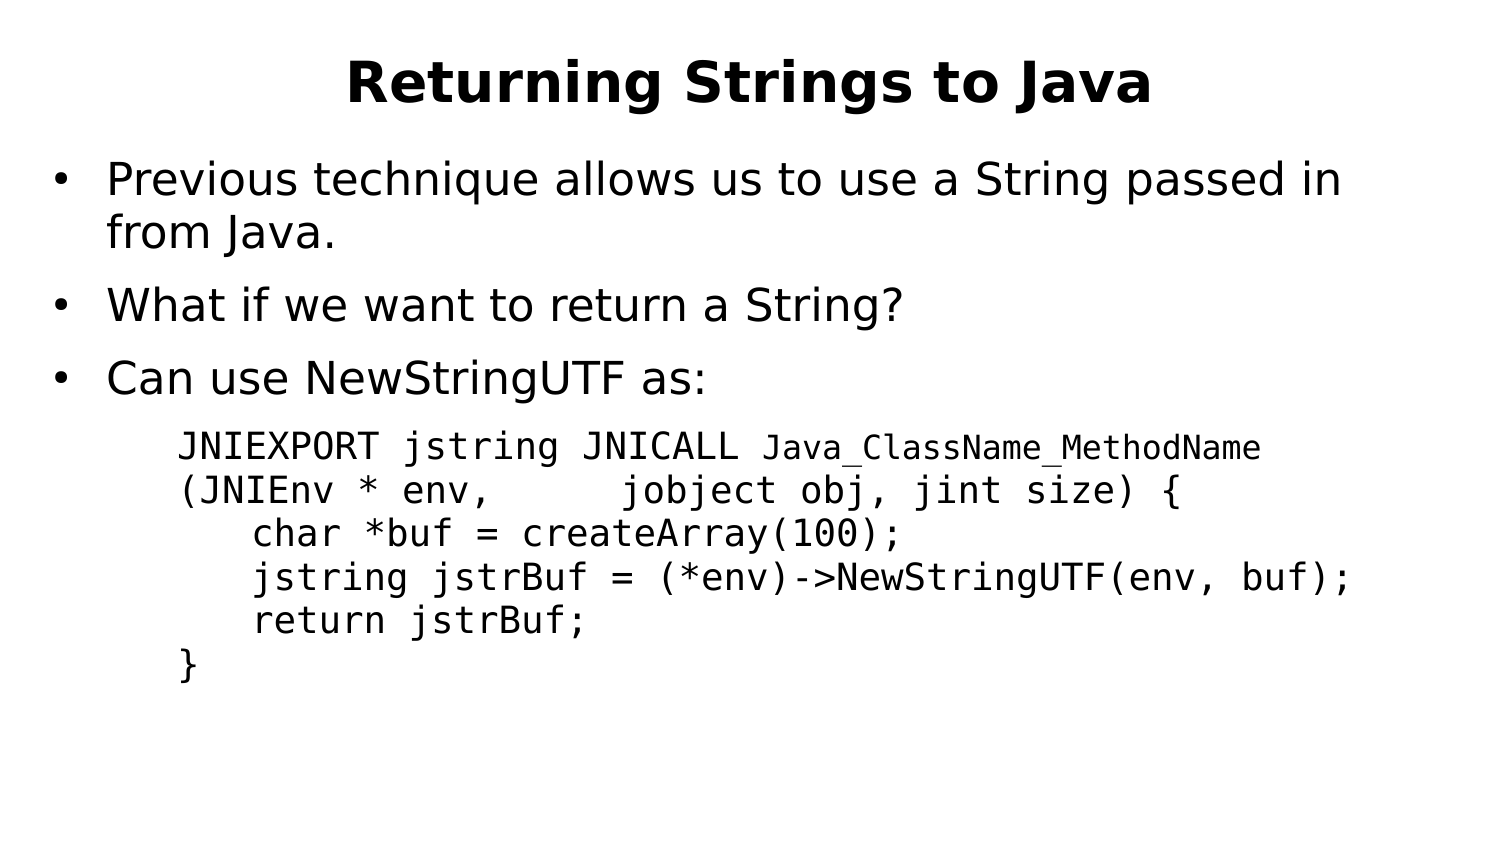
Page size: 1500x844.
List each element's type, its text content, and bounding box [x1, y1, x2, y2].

list Previous technique allows us to use a String passed in from Java. What if we want to return a String? Can use NewStringUTF as: JNIEXPORT jstring JNICALL Java_ClassName_MethodName (JNIEnv * env, jobject obj, jint size) { char *buf = createArray(100); jstring jstrBuf = (*env)->NewStringUTF(env, buf); return jstrBuf; } [35, 153, 1453, 807]
title Returning Strings to Java [75, 33, 1425, 133]
